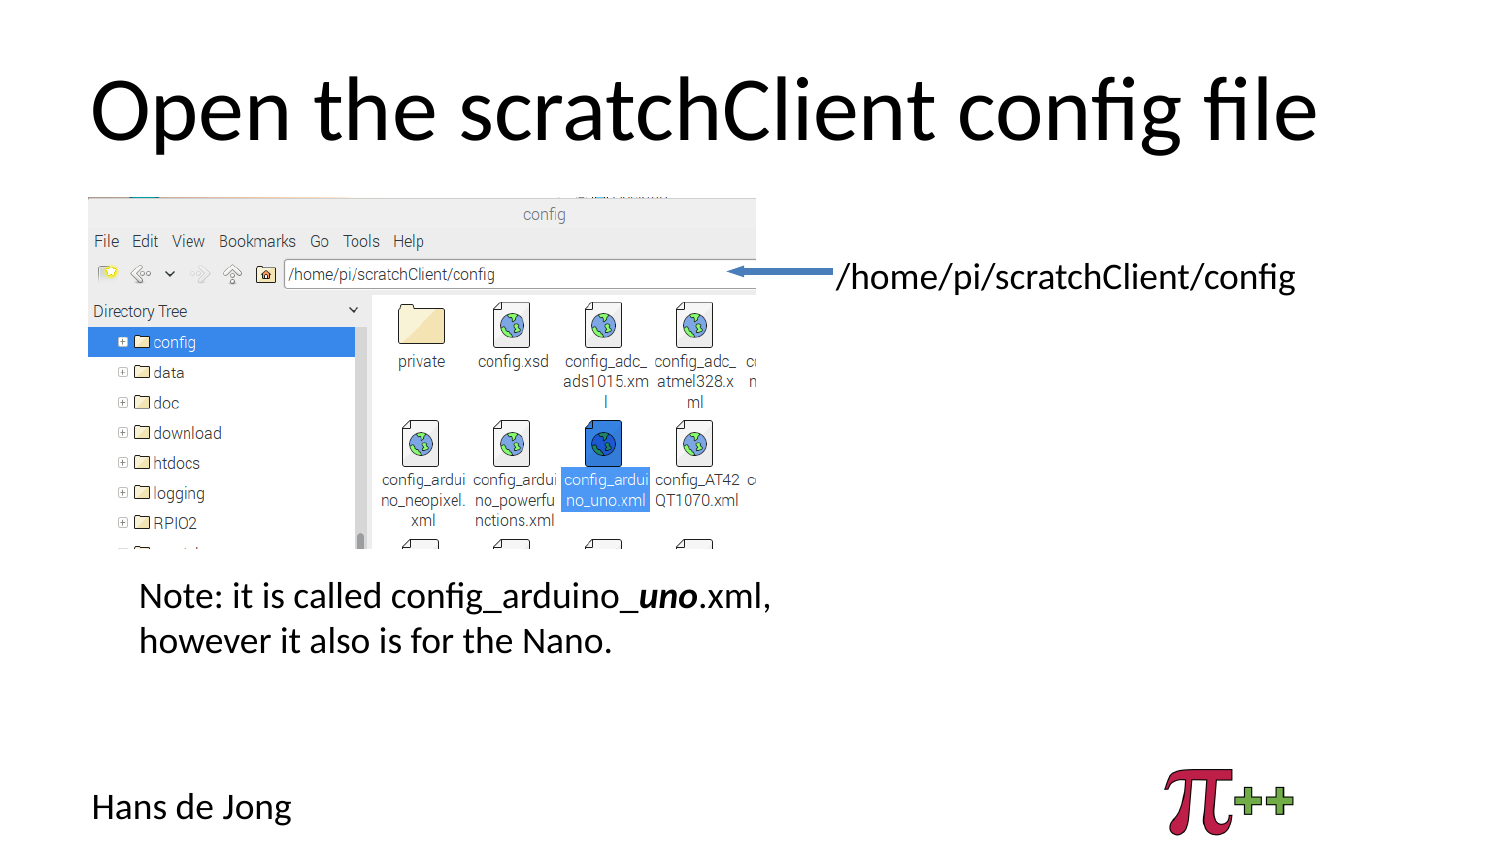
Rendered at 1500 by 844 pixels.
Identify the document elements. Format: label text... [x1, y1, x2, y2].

picture [88, 197, 756, 549]
title Open the scratchClient config file [75, 33, 1426, 175]
text_box Note: it is called config_arduino_uno.xml, however it also is for the Nano. [123, 563, 857, 670]
text_box /home/pi/scratchClient/config [820, 244, 1341, 306]
